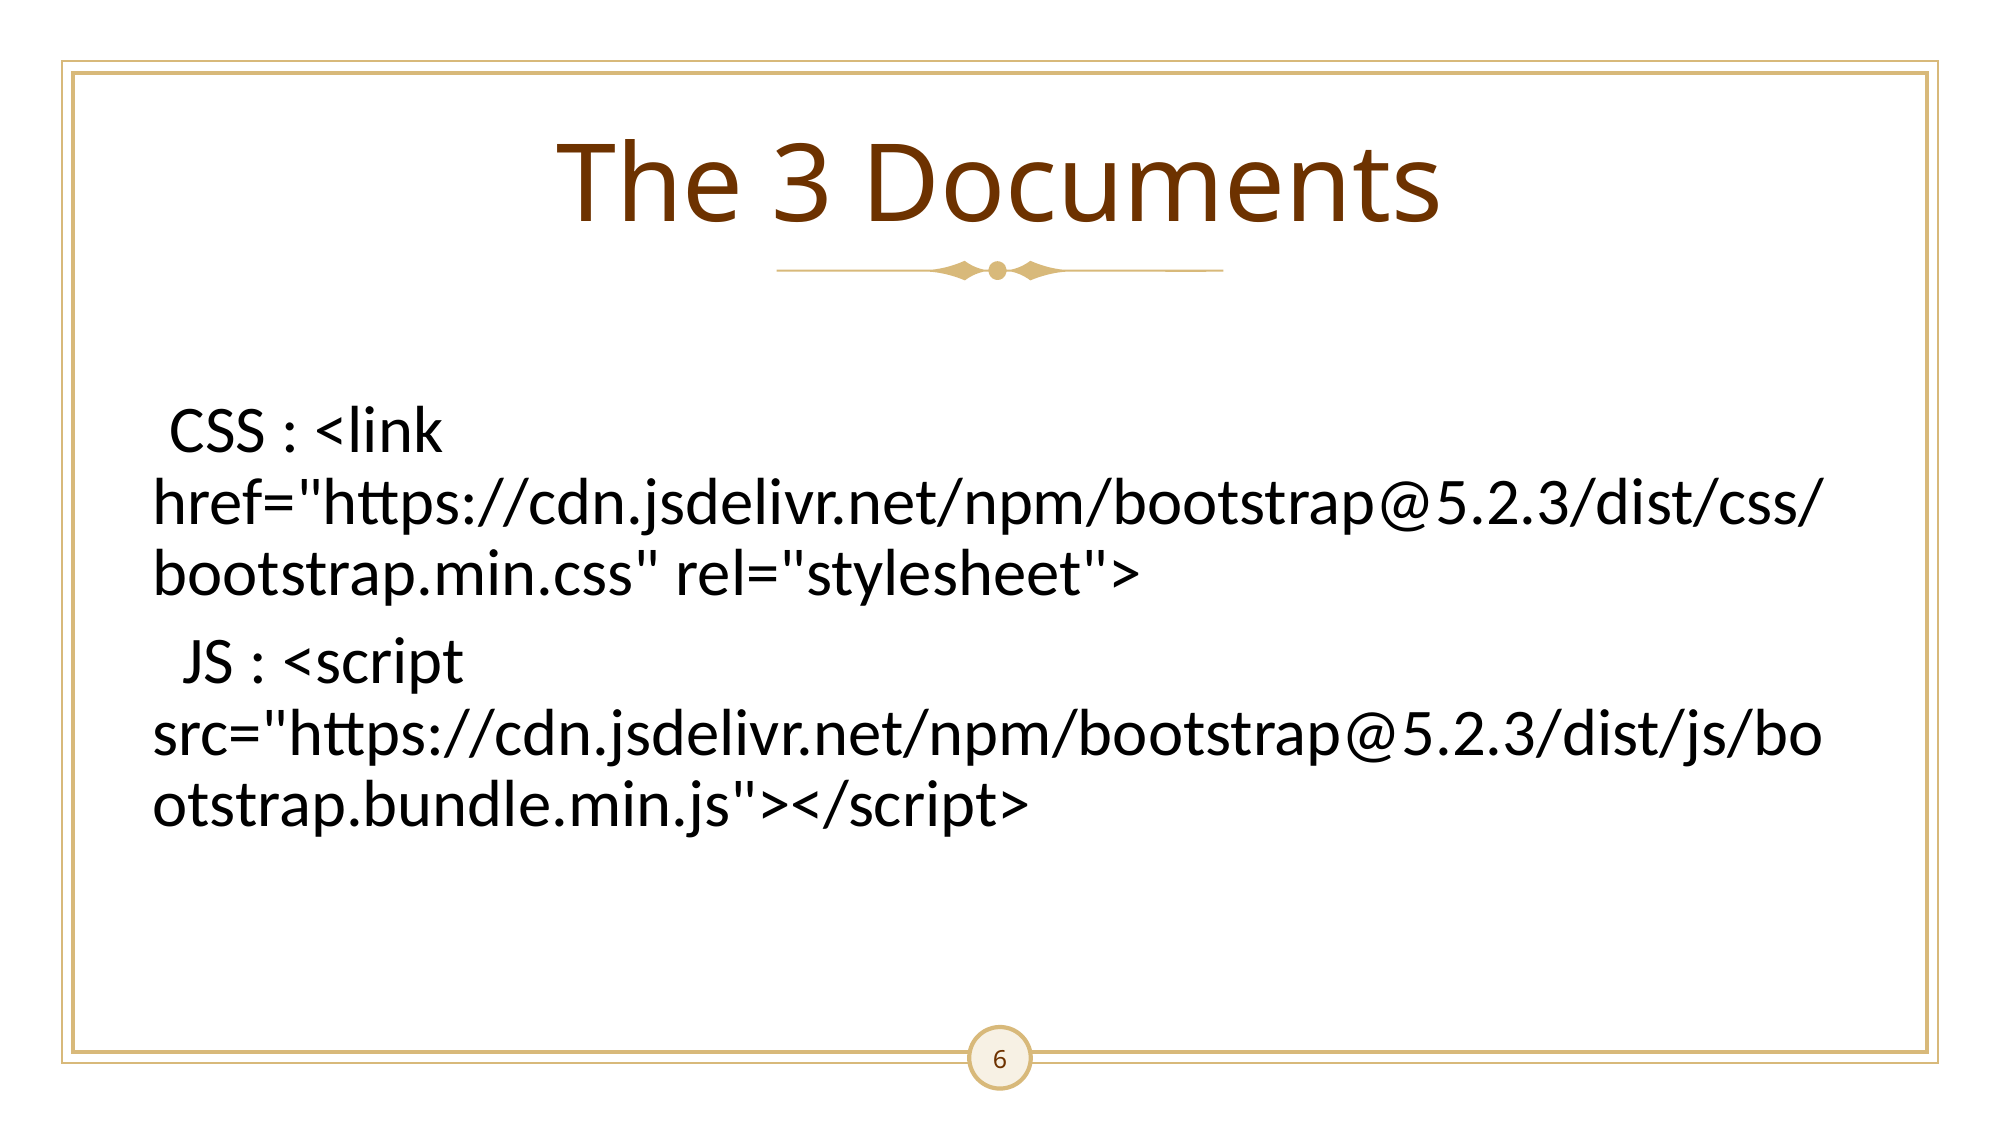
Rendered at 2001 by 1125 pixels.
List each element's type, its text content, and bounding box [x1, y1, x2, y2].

title The 3 Documents [137, 107, 1863, 256]
text_box CSS : <link href="https://cdn.jsdelivr.net/npm/bootstrap@5.2.3/dist/css/bootstrap.min.css" rel="stylesheet"> JS : <script src="https://cdn.jsdelivr.net/npm/bootstrap@5.2.3/dist/js/bootstrap.bundle.min.js"></script> [137, 390, 1863, 938]
text_box [954, 1029, 1046, 1090]
